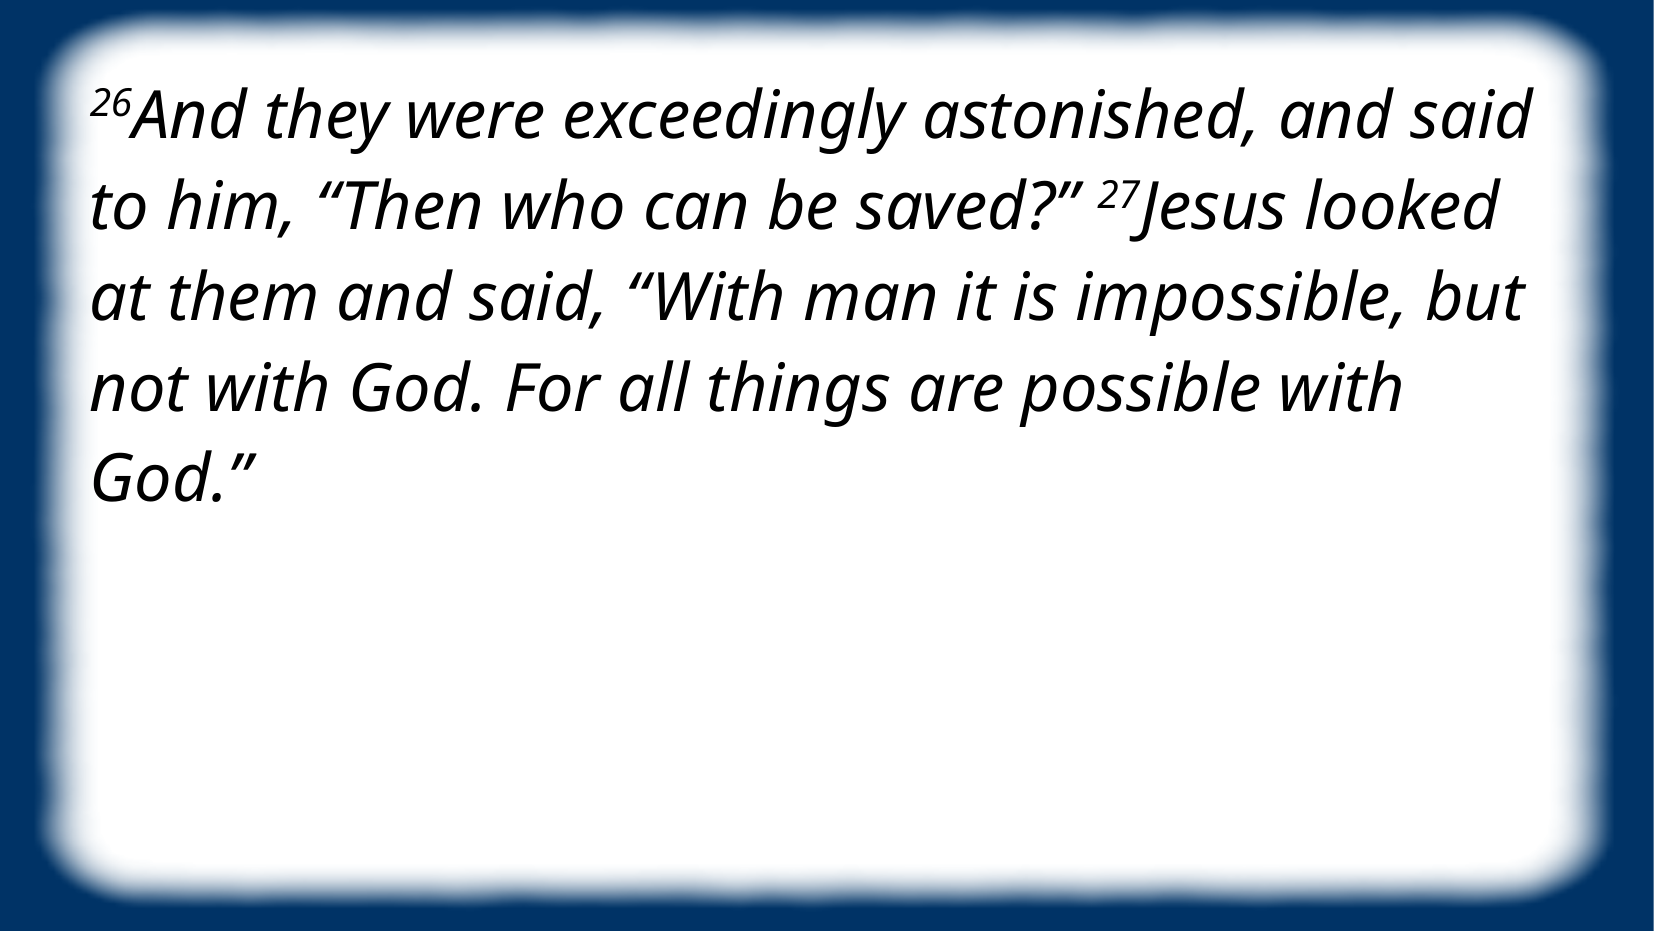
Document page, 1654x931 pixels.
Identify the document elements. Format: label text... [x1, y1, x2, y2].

picture [0, 0, 1654, 931]
text_box 26And they were exceedingly astonished, and said to him, “Then who can be saved?” 27Jesus looked at them and said, “With man it is impossible, but not with God. For all things are possible with God.” [75, 60, 1576, 519]
